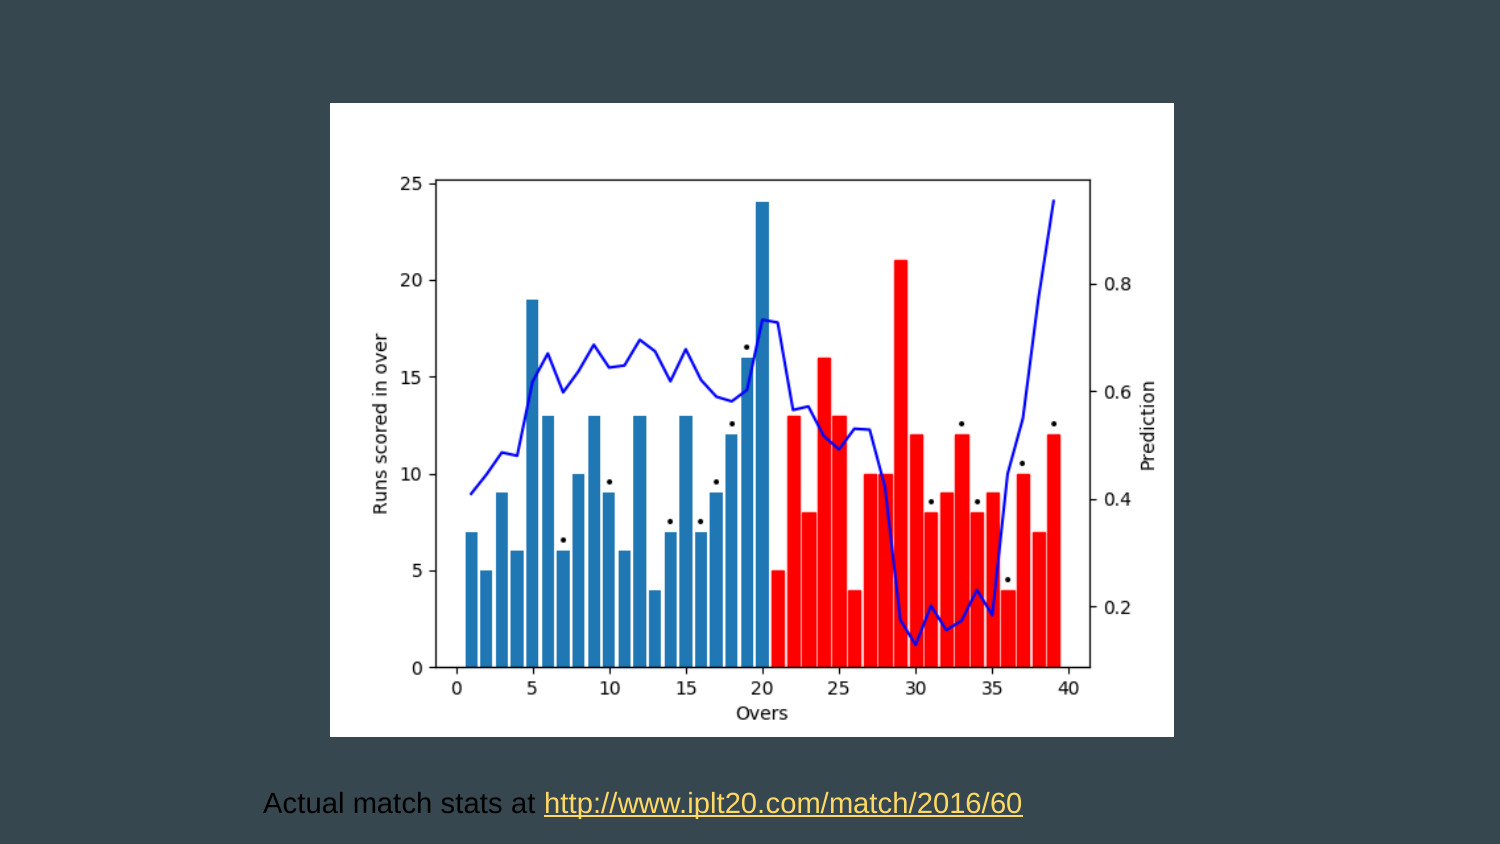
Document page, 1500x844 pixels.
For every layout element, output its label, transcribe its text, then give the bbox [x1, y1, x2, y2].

text_box Actual match stats at http://www.iplt20.com/match/2016/60 [248, 769, 1302, 817]
picture [330, 103, 1174, 737]
